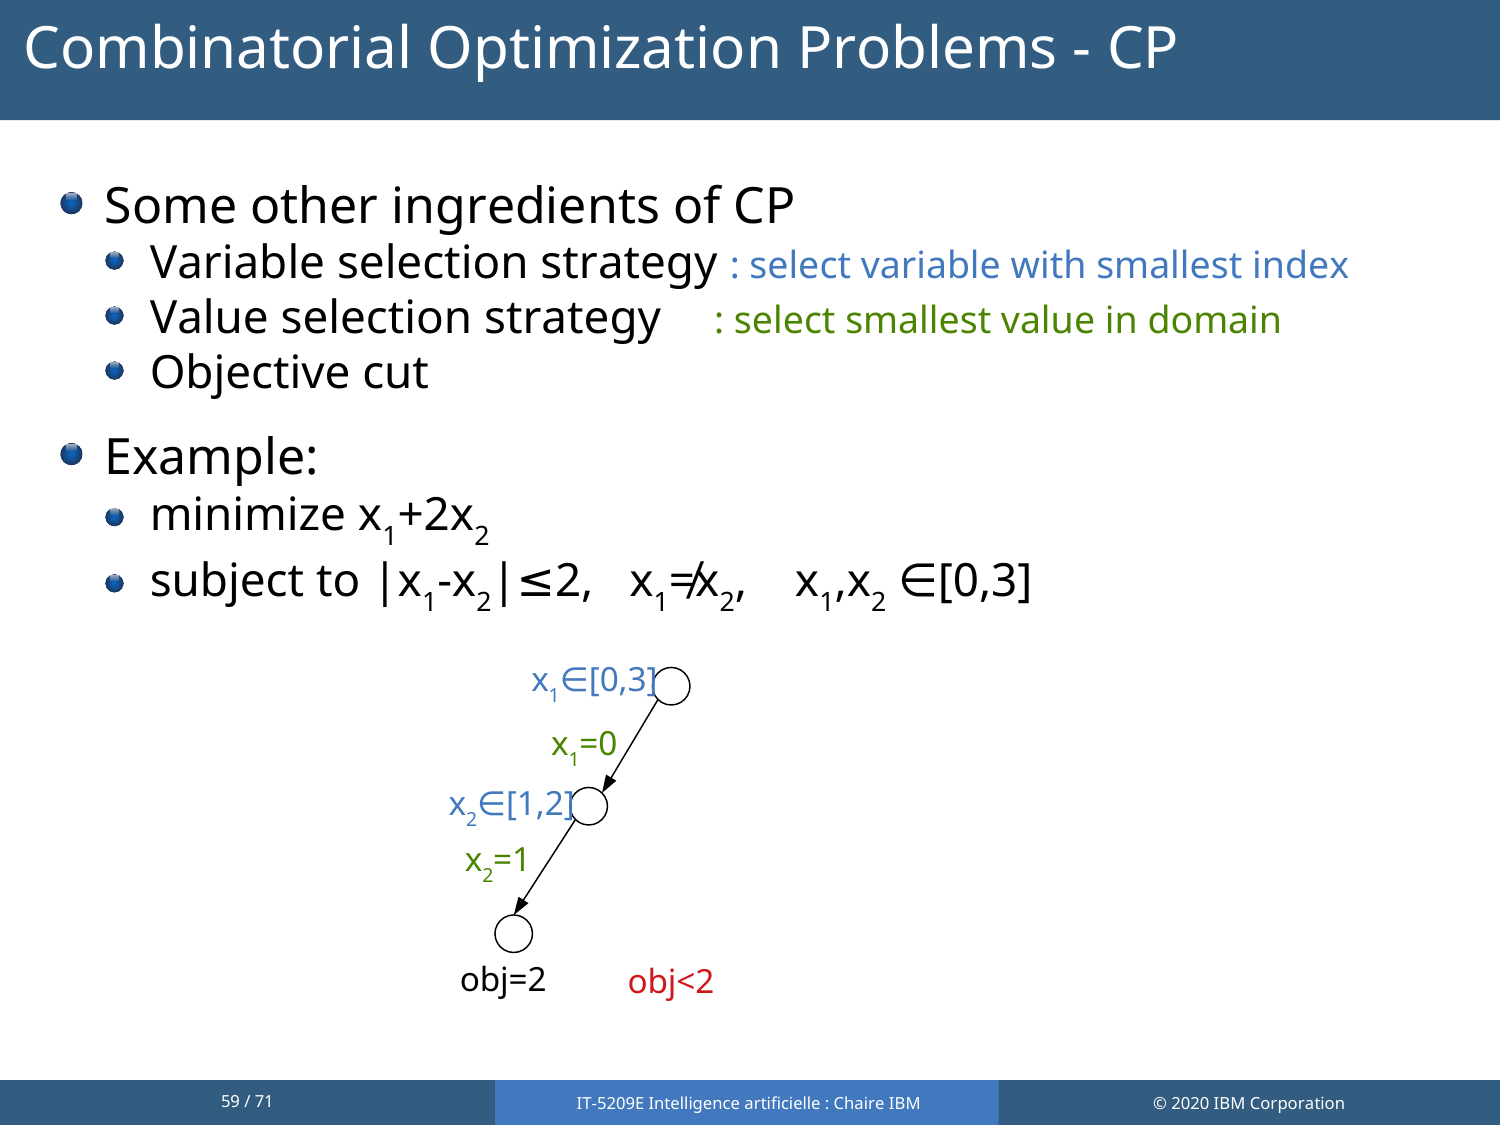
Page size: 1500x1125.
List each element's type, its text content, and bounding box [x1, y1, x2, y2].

text_box x2=1 [450, 831, 558, 901]
text_box [494, 915, 533, 950]
text_box obj<2 [612, 952, 758, 1008]
title Combinatorial Optimization Problems - CP [0, 0, 1500, 121]
text_box obj=2 [445, 950, 590, 1006]
text_box x1=0 [536, 715, 644, 785]
list Some other ingredients of CP Variable selection strategy : select variable with smallest index Value selection strategy : select smallest value in domain Objective cut Example: minimize x1+2x2 subject to |x1-x2|≤2, x1≠x2, x1,x2 ∈[0,3] [45, 165, 1441, 1036]
text_box x2∈[1,2] [433, 774, 629, 838]
text_box x1∈[0,3] [516, 650, 712, 714]
